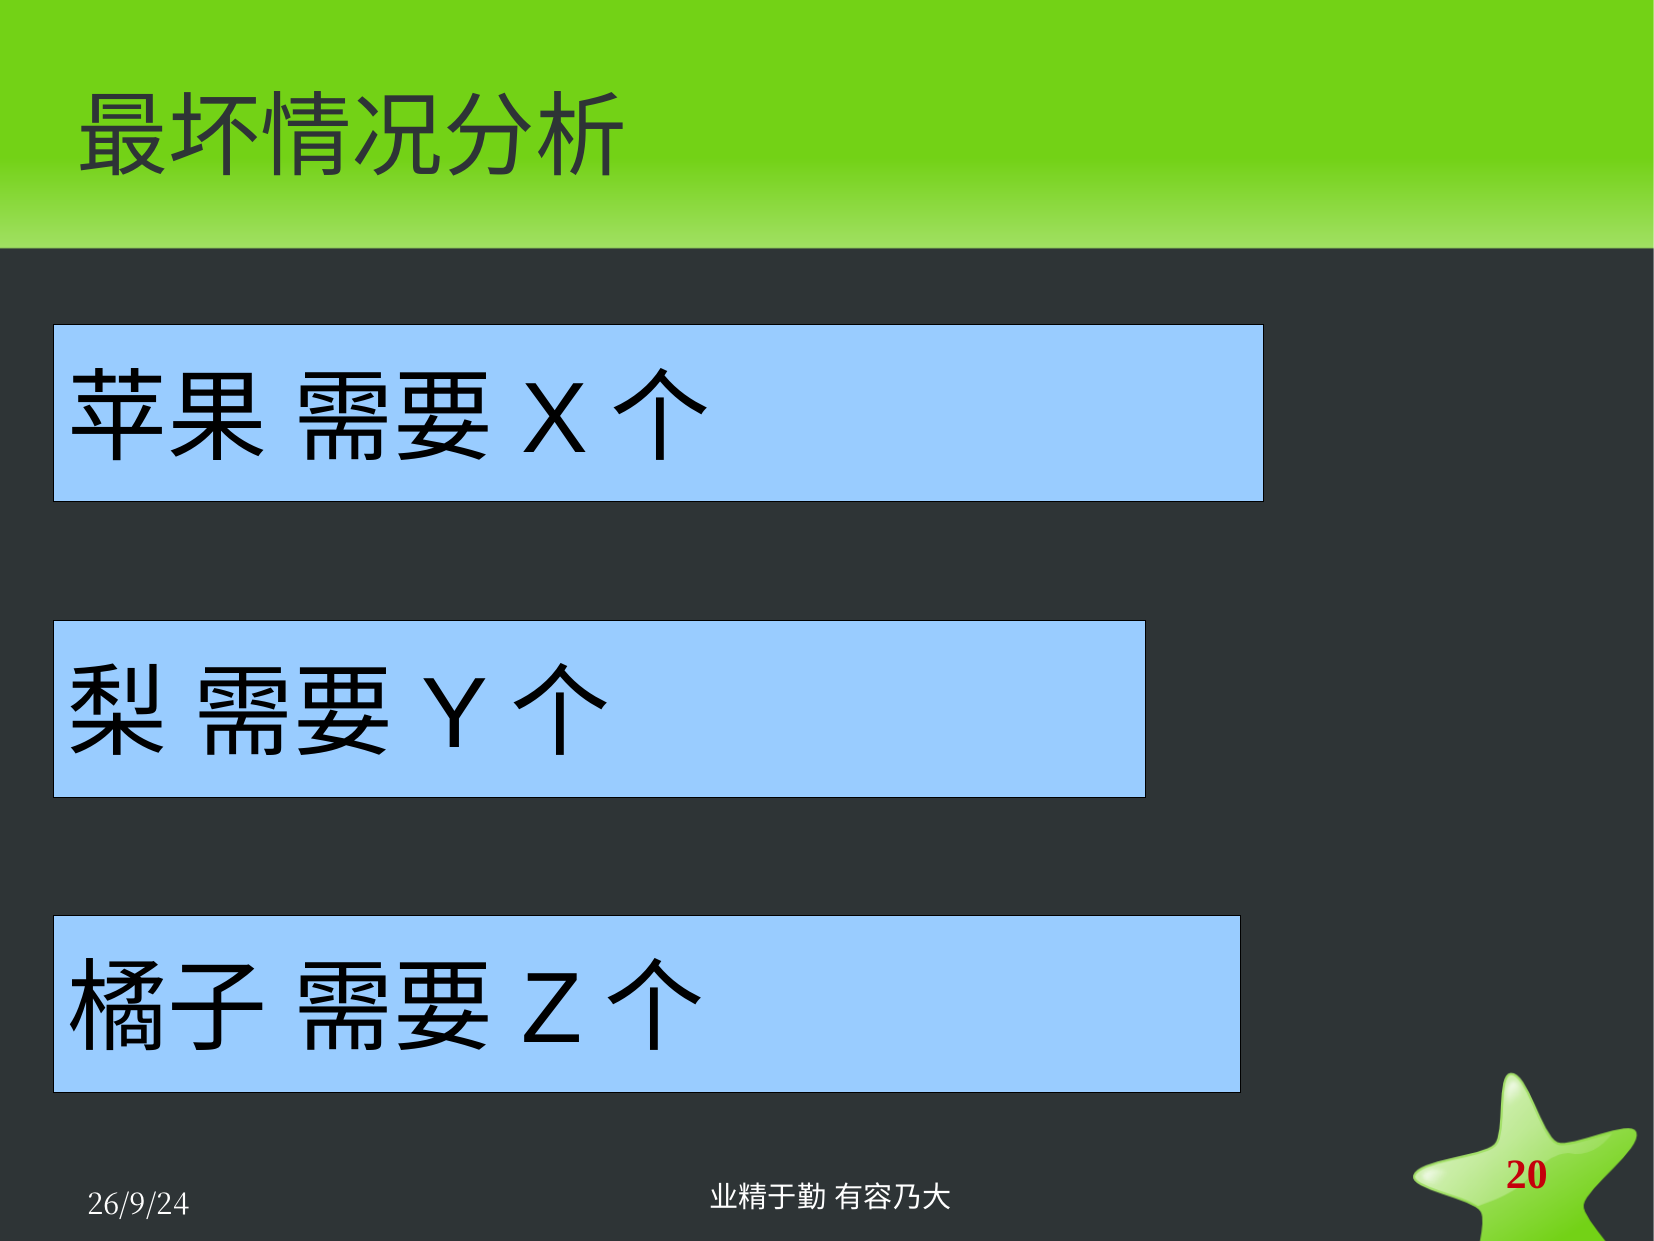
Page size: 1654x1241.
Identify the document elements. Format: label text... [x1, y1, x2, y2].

picture [0, 0, 1654, 1241]
text_box 梨 需要Y个 [53, 620, 1146, 798]
text_box 苹果 需要X个 [53, 324, 1264, 502]
title 最坏情况分析 [76, 29, 1565, 237]
text_box 橘子 需要Z个 [53, 915, 1241, 1093]
